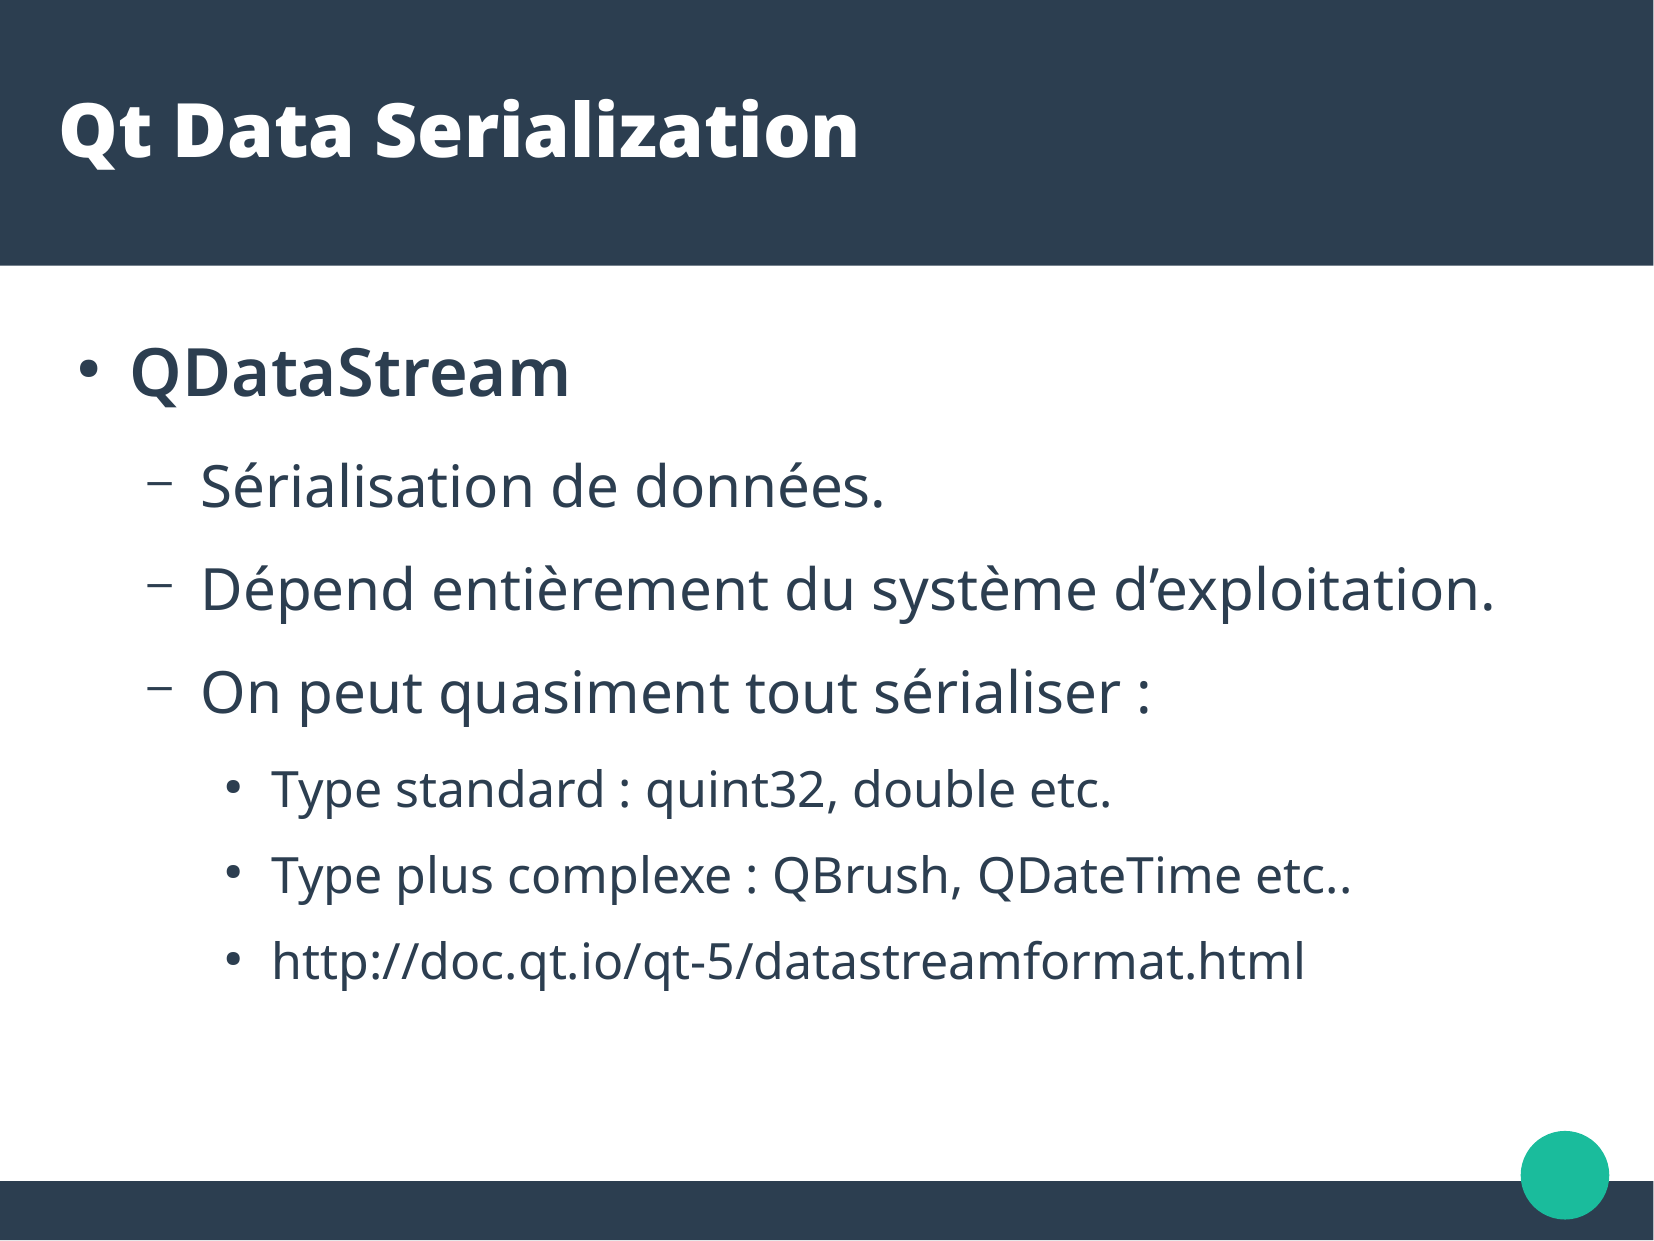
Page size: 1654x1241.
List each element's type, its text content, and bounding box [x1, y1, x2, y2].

title Qt Data Serialization [59, 49, 1595, 207]
list QDataStream Sérialisation de données. Dépend entièrement du système d’exploitation. On peut quasiment tout sérialiser : Type standard : quint32, double etc. Type plus complexe : QBrush, QDateTime etc.. http://doc.qt.io/qt-5/datastreamformat.html [59, 324, 1595, 1152]
